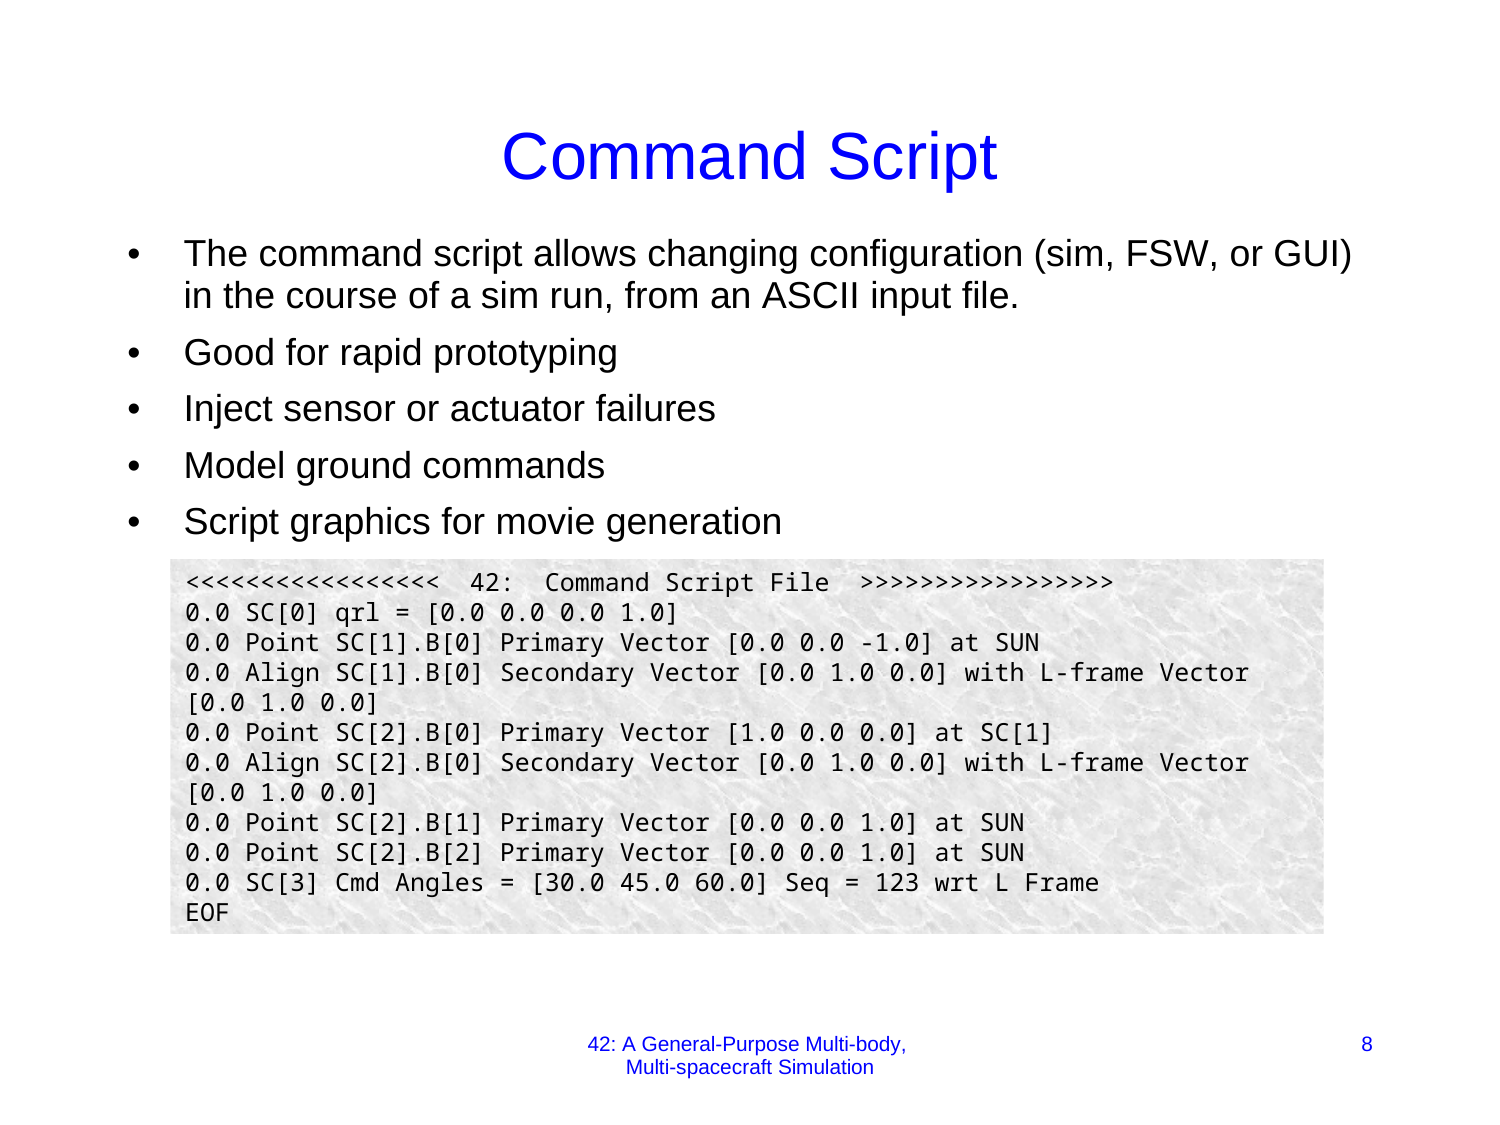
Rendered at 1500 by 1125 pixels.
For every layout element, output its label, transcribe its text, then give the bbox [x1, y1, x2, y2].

list The command script allows changing configuration (sim, FSW, or GUI) in the course of a sim run, from an ASCII input file. Good for rapid prototyping Inject sensor or actuator failures Model ground commands Script graphics for movie generation [112, 224, 1388, 567]
text_box <<<<<<<<<<<<<<<<< 42: Command Script File >>>>>>>>>>>>>>>>> 0.0 SC[0] qrl = [0.0 0.0 0.0 1.0] 0.0 Point SC[1].B[0] Primary Vector [0.0 0.0 -1.0] at SUN 0.0 Align SC[1].B[0] Secondary Vector [0.0 1.0 0.0] with L-frame Vector [0.0 1.0 0.0] 0.0 Point SC[2].B[0] Primary Vector [1.0 0.0 0.0] at SC[1] 0.0 Align SC[2].B[0] Secondary Vector [0.0 1.0 0.0] with L-frame Vector [0.0 1.0 0.0] 0.0 Point SC[2].B[1] Primary Vector [0.0 0.0 1.0] at SUN 0.0 Point SC[2].B[2] Primary Vector [0.0 0.0 1.0] at SUN 0.0 SC[3] Cmd Angles = [30.0 45.0 60.0] Seq = 123 wrt L Frame EOF [170, 559, 1324, 934]
title Command Script [112, 99, 1388, 213]
